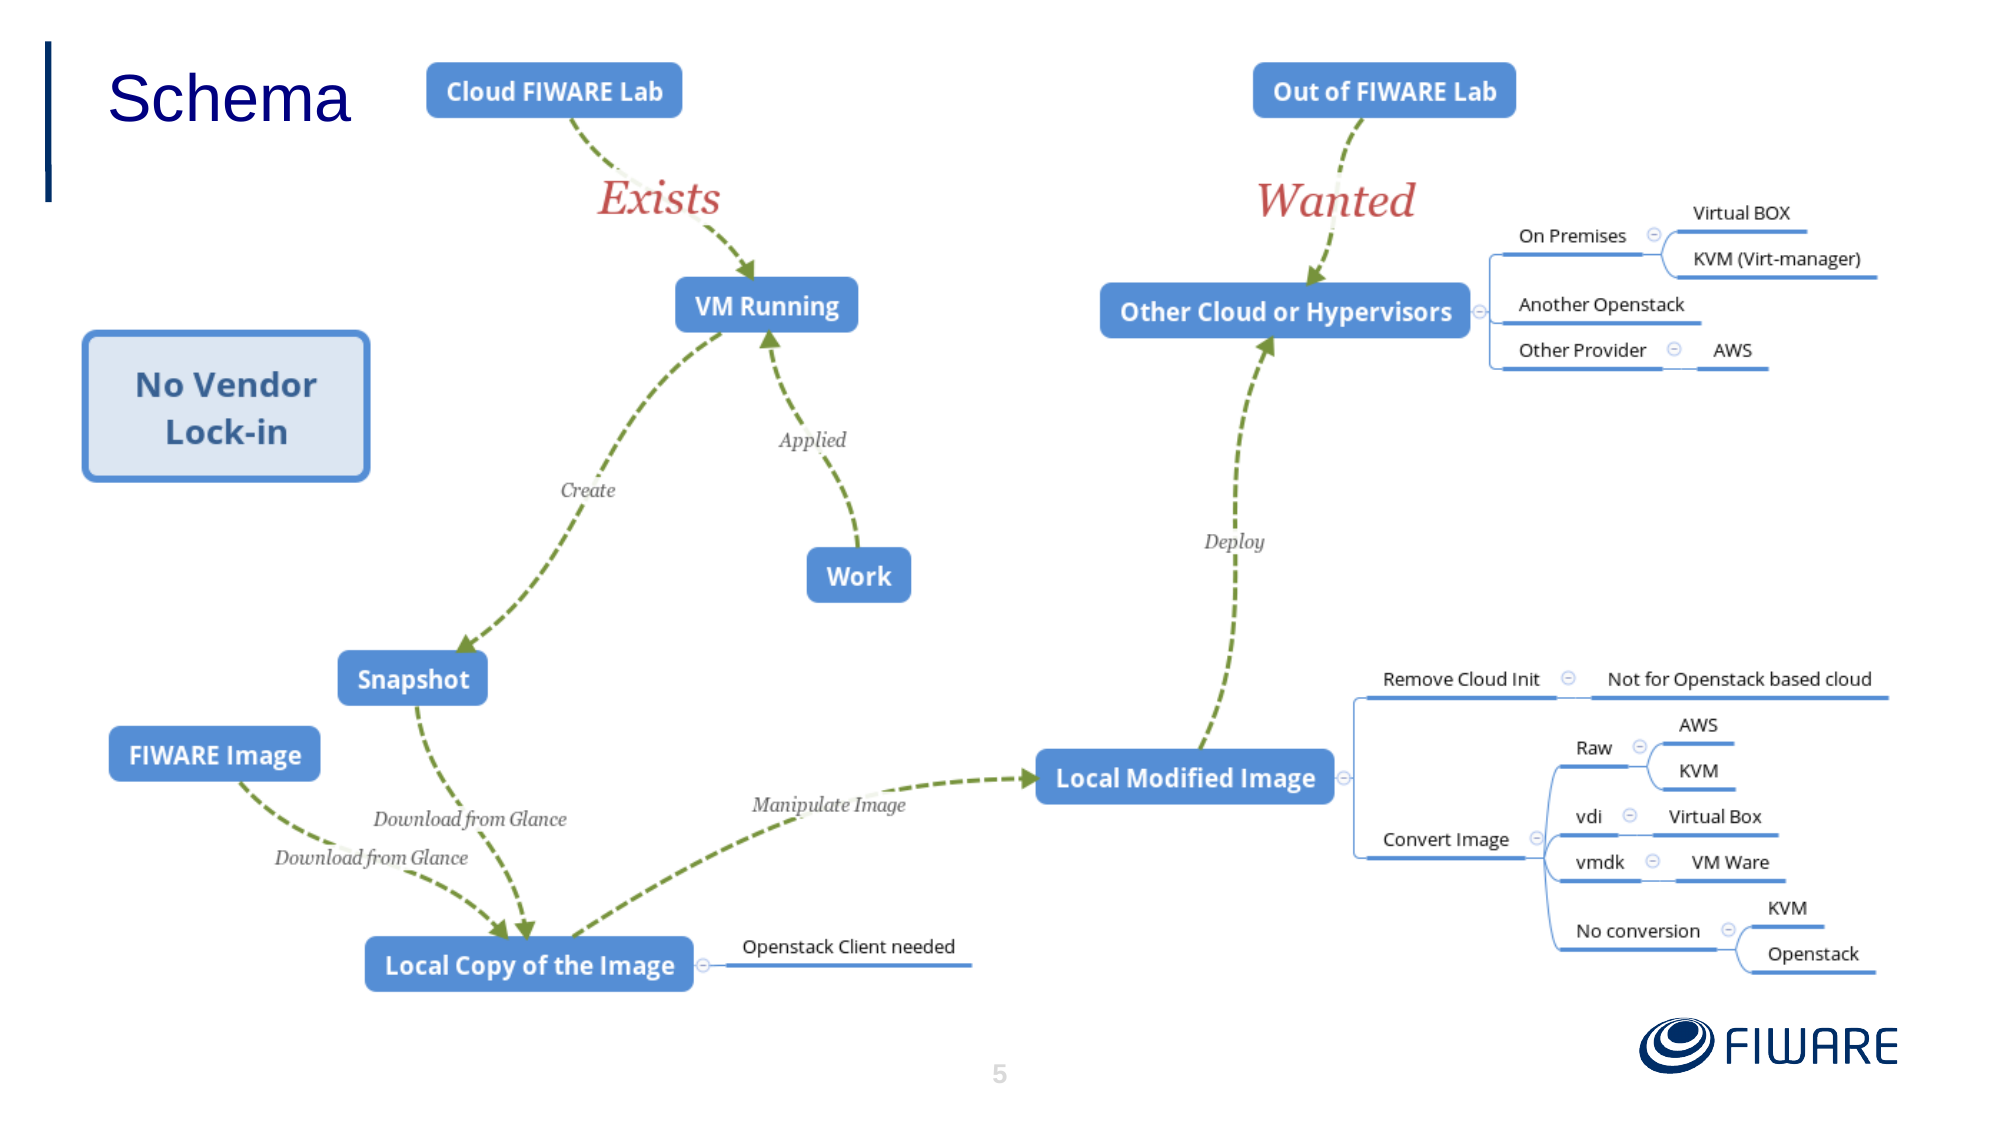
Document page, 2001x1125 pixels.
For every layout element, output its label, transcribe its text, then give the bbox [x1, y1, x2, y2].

slide_number <número> [887, 1042, 1113, 1103]
picture [59, 41, 1914, 1077]
title Schema [92, 47, 1704, 201]
